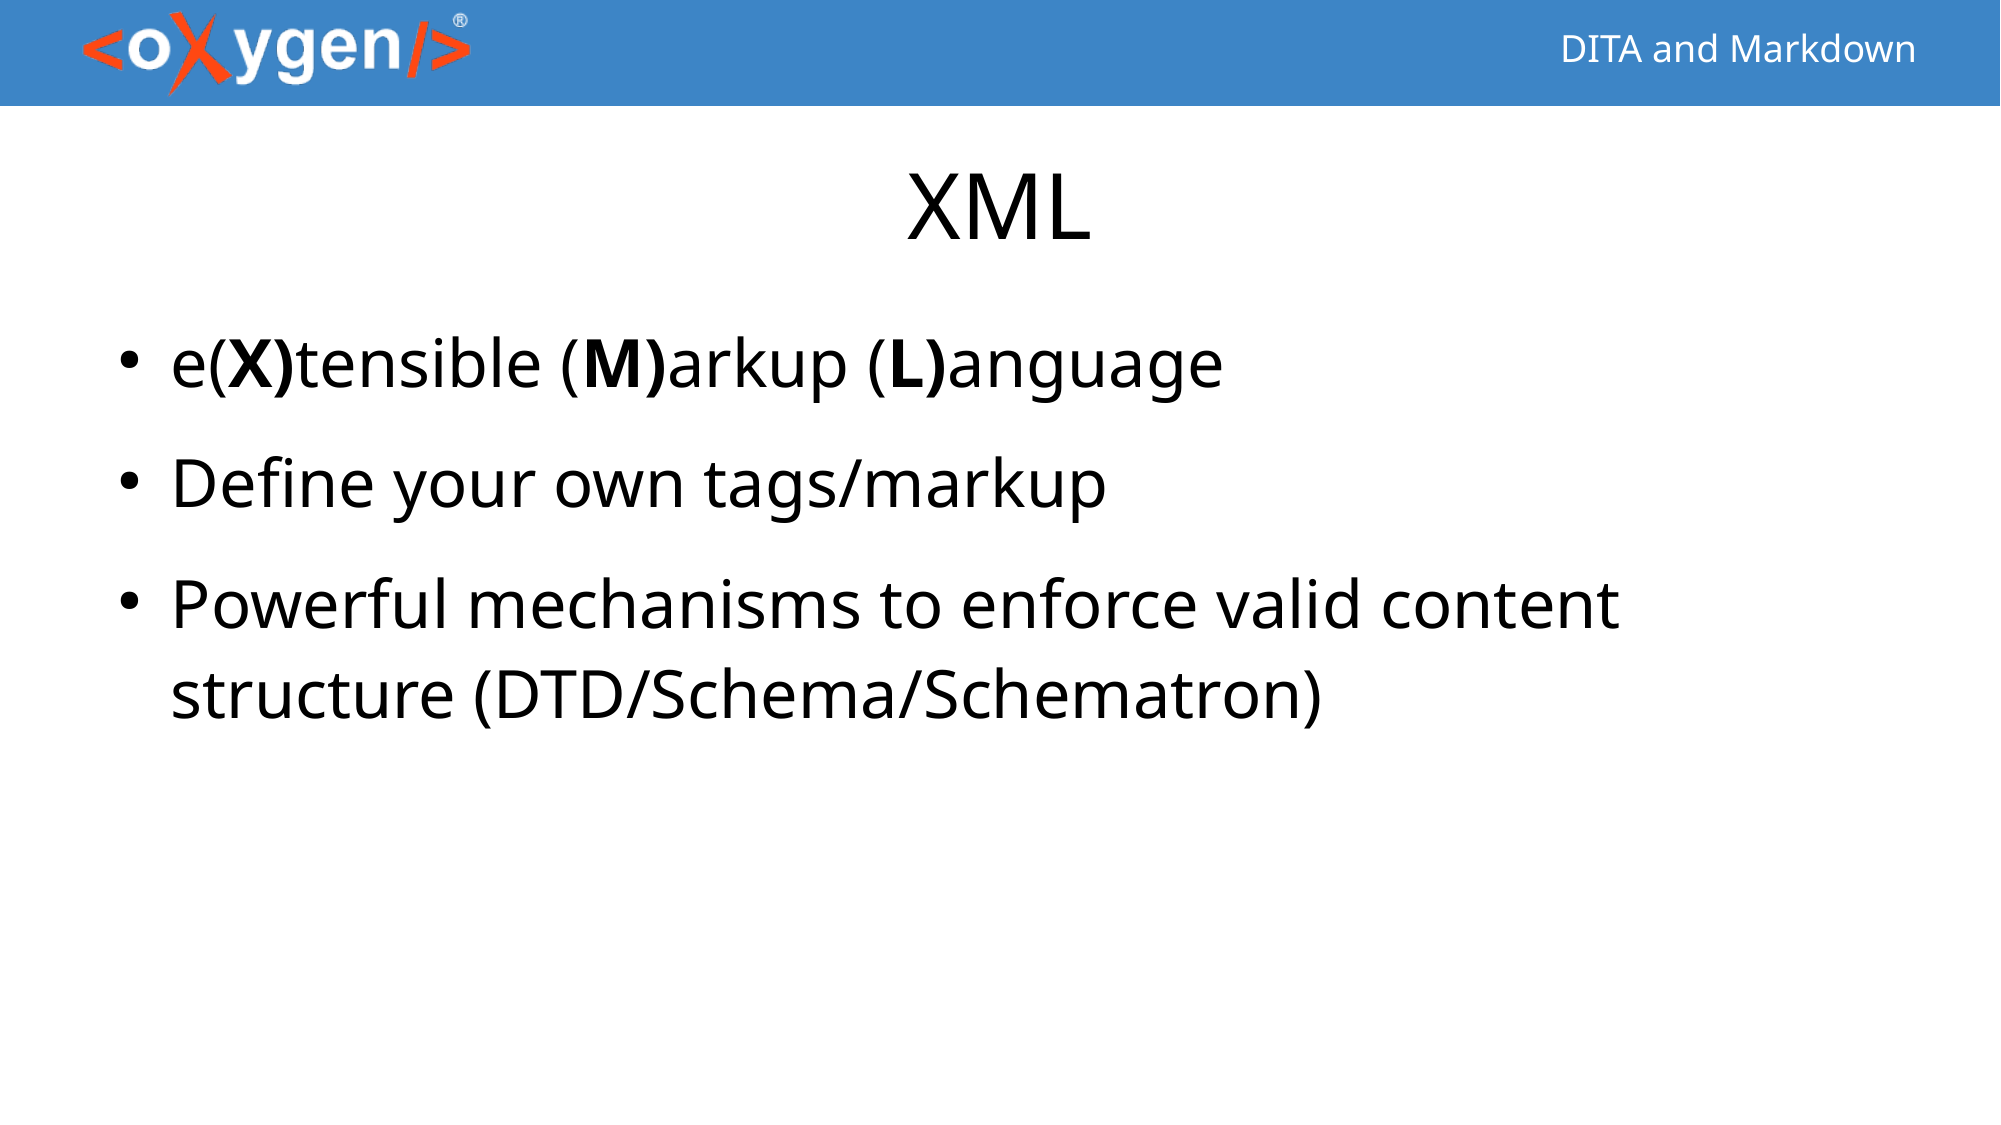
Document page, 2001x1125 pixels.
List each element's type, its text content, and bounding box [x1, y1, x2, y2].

picture [75, 0, 488, 106]
title XML [99, 109, 1900, 298]
list e(X)tensible (M)arkup (L)anguage Define your own tags/markup Powerful mechanisms to enforce valid content structure (DTD/Schema/Schematron) [99, 316, 1900, 1083]
